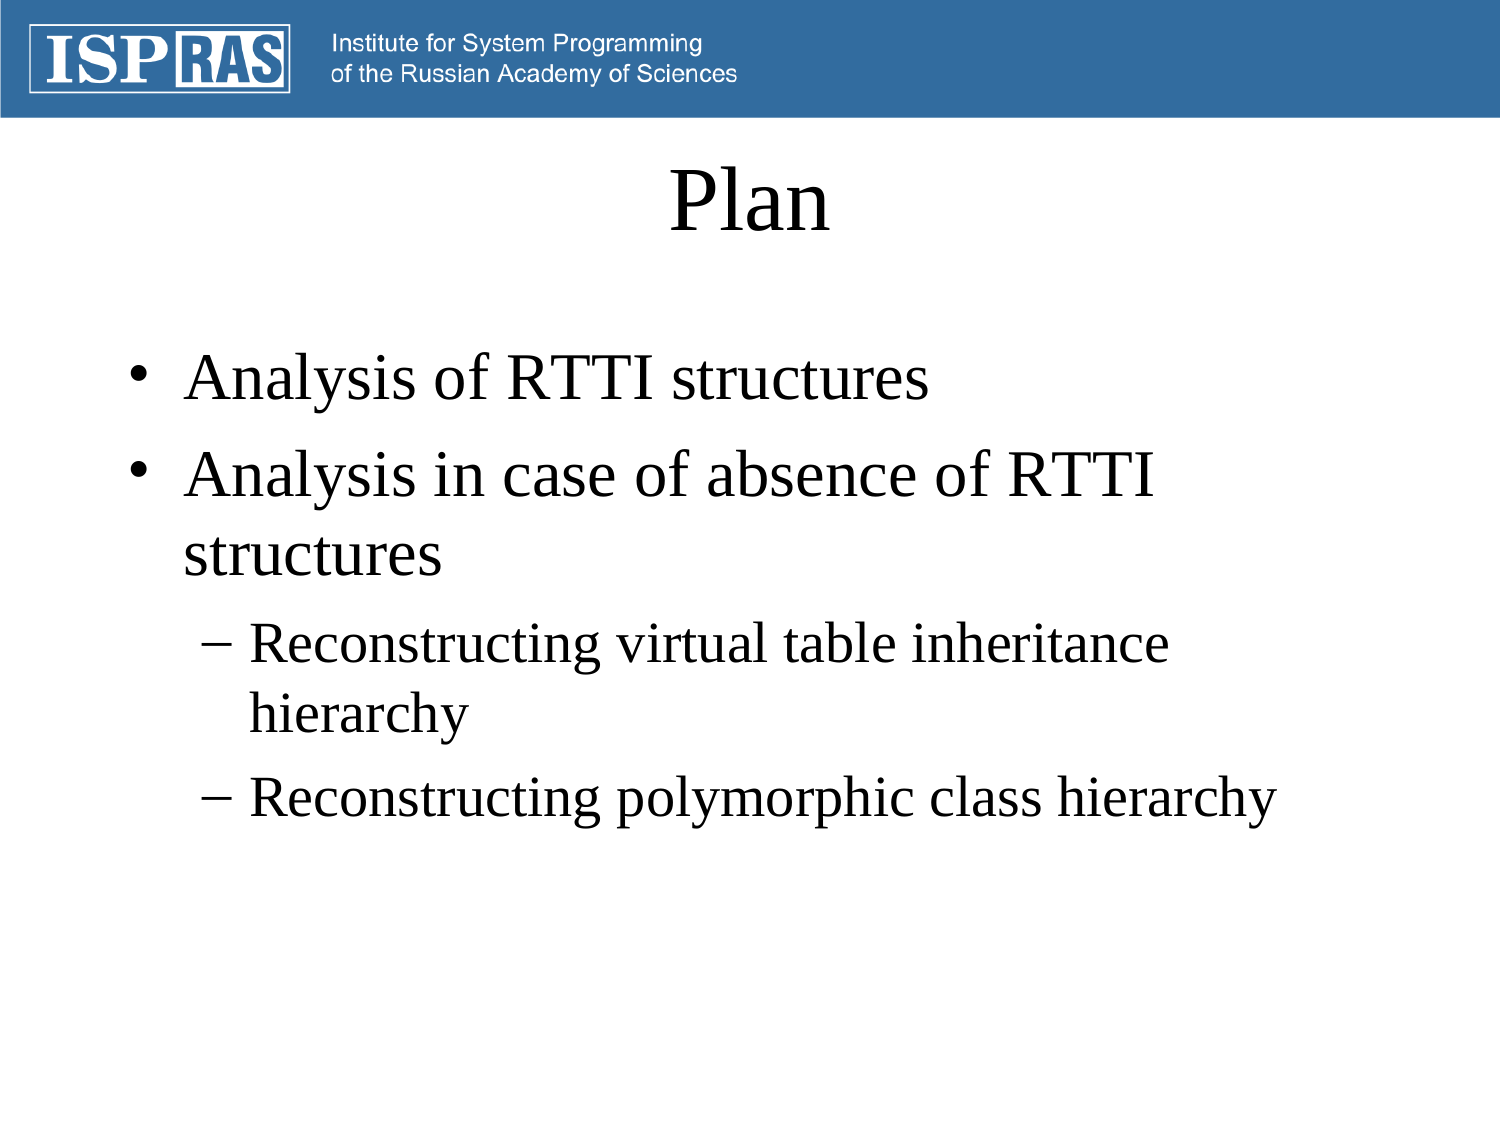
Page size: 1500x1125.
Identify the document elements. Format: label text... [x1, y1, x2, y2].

picture [0, 0, 1500, 1125]
list Analysis of RTTI structures Analysis in case of absence of RTTI structures Reconstructing virtual table inheritance hierarchy Reconstructing polymorphic class hierarchy [112, 324, 1388, 1001]
title Plan [112, 99, 1388, 288]
